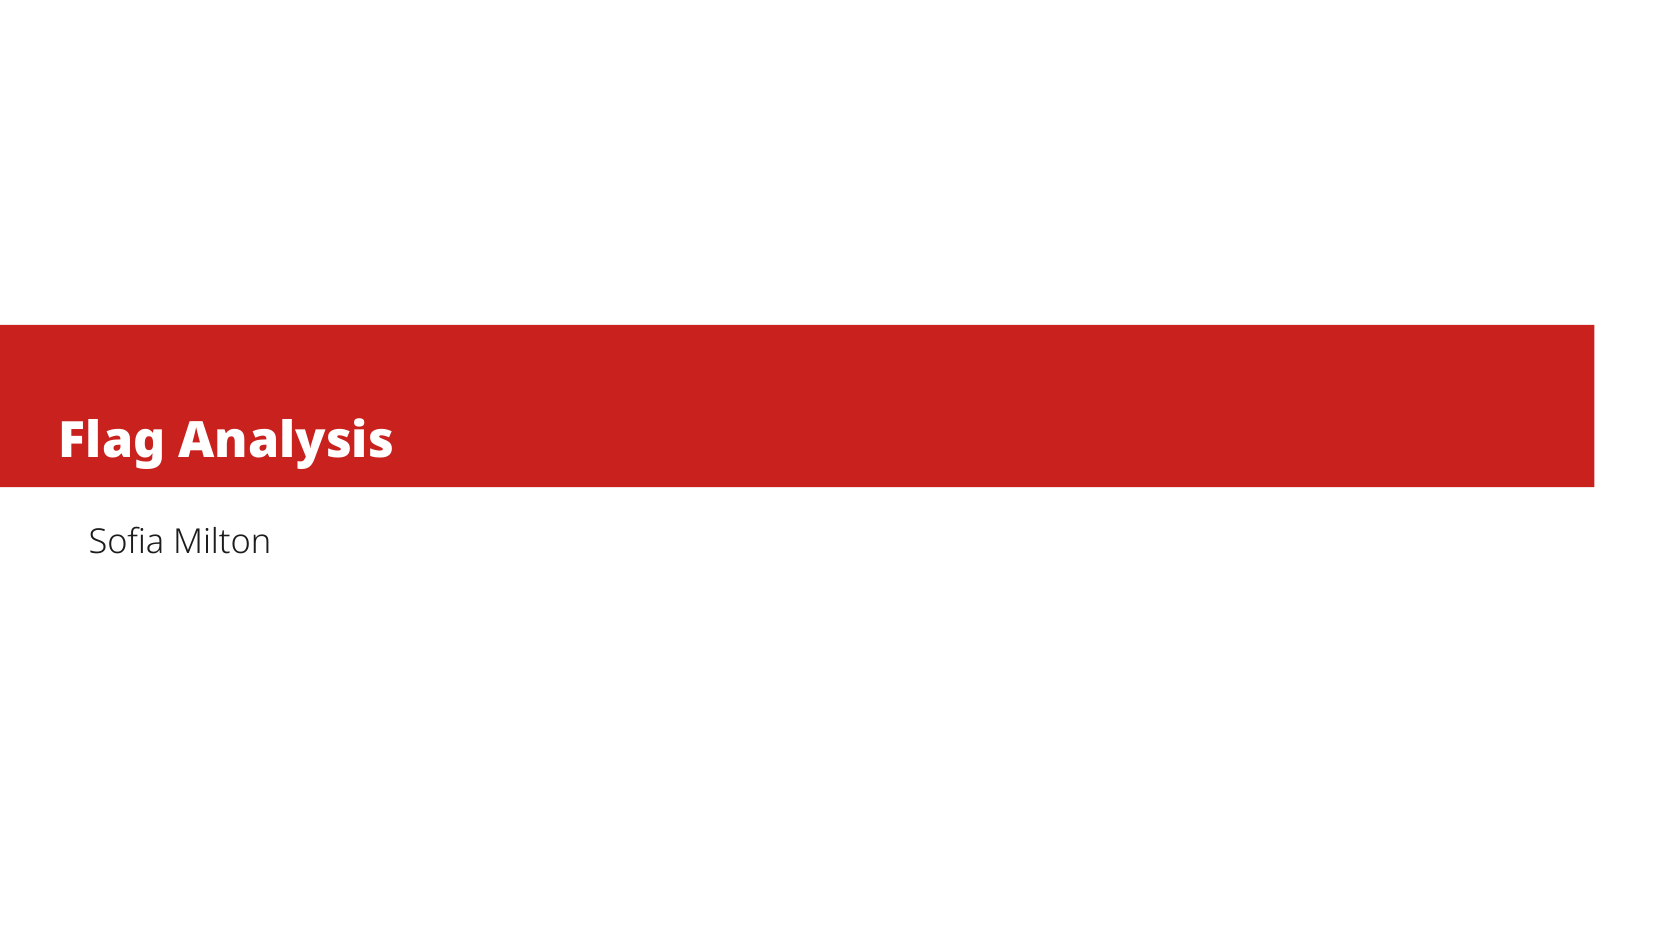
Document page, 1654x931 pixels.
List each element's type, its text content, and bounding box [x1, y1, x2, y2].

subtitle Sofia Milton [88, 516, 1565, 827]
title Flag Analysis [59, 354, 1565, 473]
